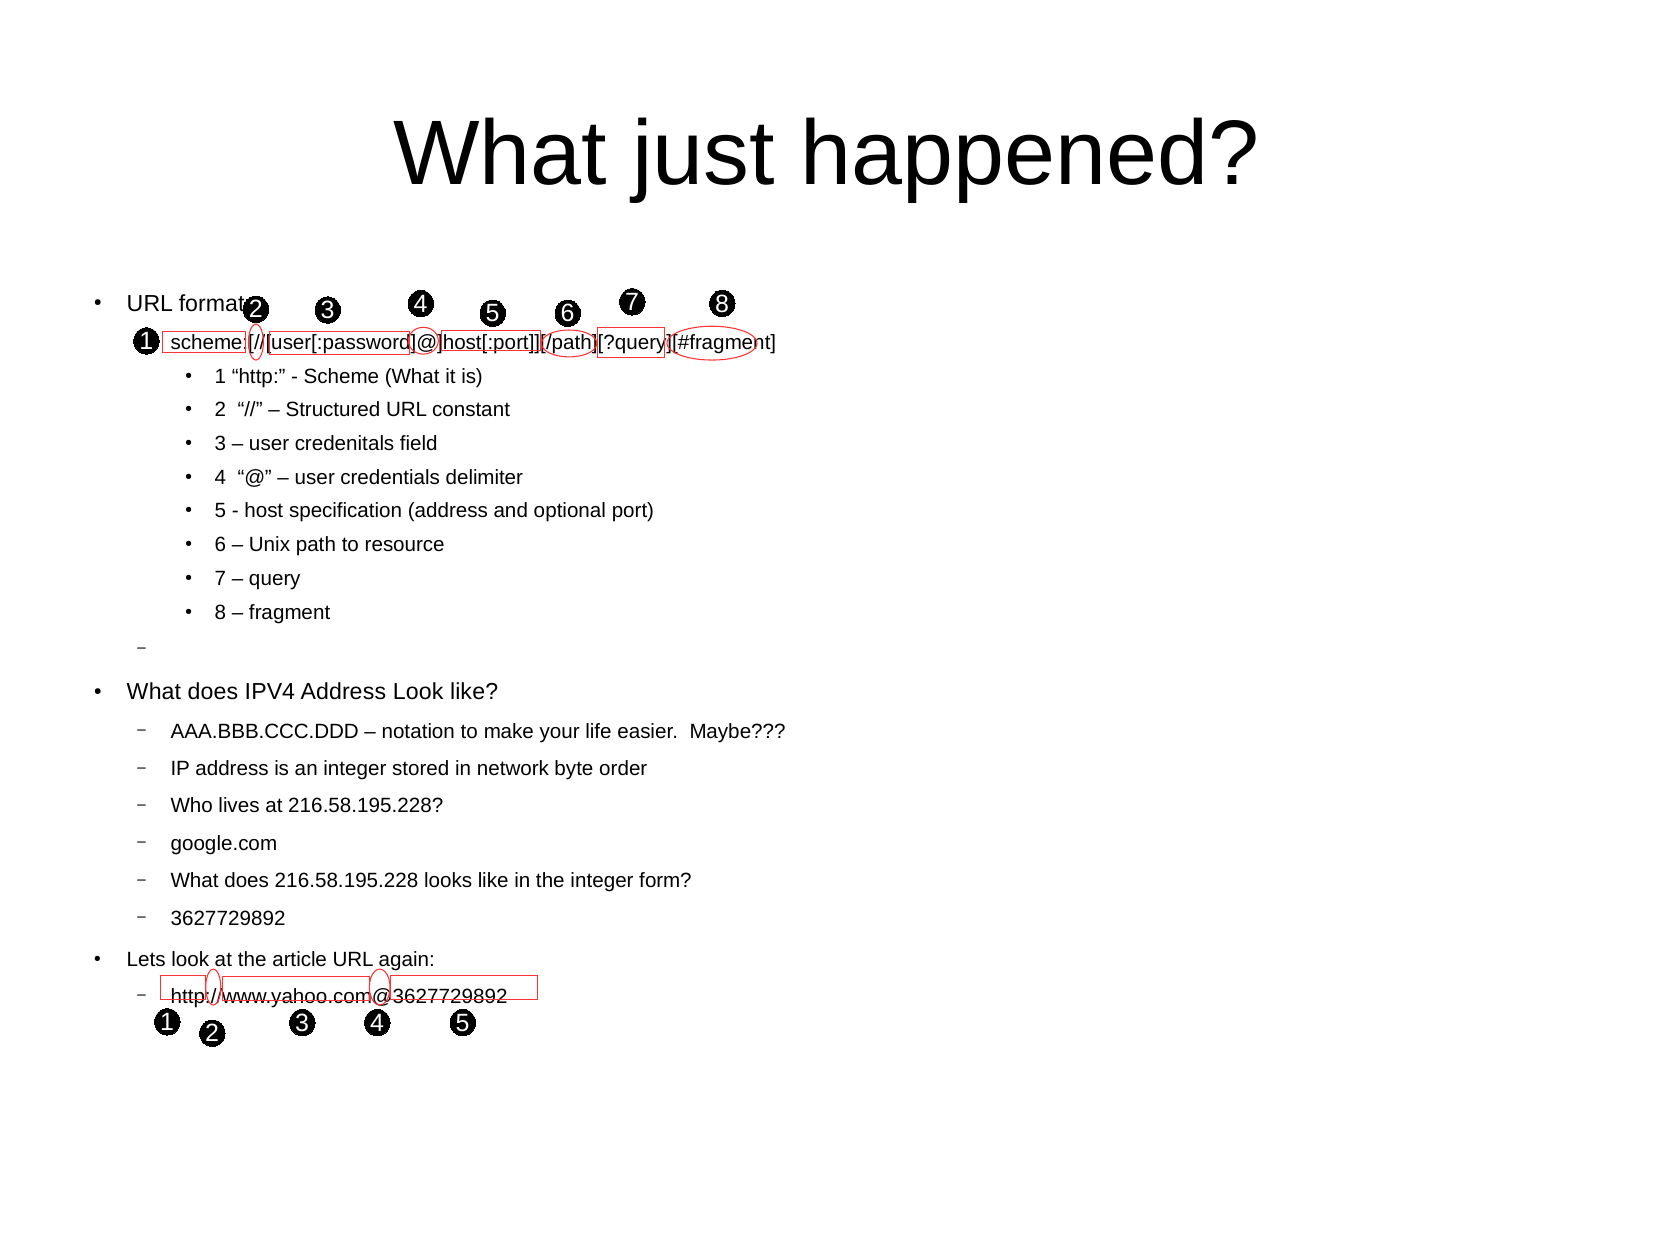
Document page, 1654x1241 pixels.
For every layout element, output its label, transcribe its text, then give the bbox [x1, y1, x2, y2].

text_box 2 [243, 296, 269, 323]
list URL format scheme:[//[user[:password]@]host[:port]][/path][?query][#fragment] 1 “http:” - Scheme (What it is) 2 “//” – Structured URL constant 3 – user credenitals field 4 “@” – user credentials delimiter 5 - host specification (address and optional port) 6 – Unix path to resource 7 – query 8 – fragment What does IPV4 Address Look like? AAA.BBB.CCC.DDD – notation to make your life easier. Maybe??? IP address is an integer stored in network byte order Who lives at 216.58.195.228? google.com What does 216.58.195.228 looks like in the integer form? 3627729892 Lets look at the article URL again: http://www.yahoo.com@3627729892 [82, 290, 1571, 1010]
text_box 3 [315, 296, 341, 324]
text_box 8 [709, 290, 736, 317]
text_box 3 [289, 1009, 316, 1036]
text_box 7 [619, 288, 646, 316]
text_box 1 [154, 1008, 181, 1036]
title What just happened? [82, 49, 1571, 257]
text_box 2 [199, 1020, 226, 1047]
text_box 6 [555, 300, 581, 327]
text_box 1 [133, 327, 160, 355]
text_box 5 [450, 1009, 476, 1036]
text_box 5 [480, 300, 506, 327]
text_box 4 [408, 290, 434, 317]
text_box 4 [364, 1009, 391, 1036]
